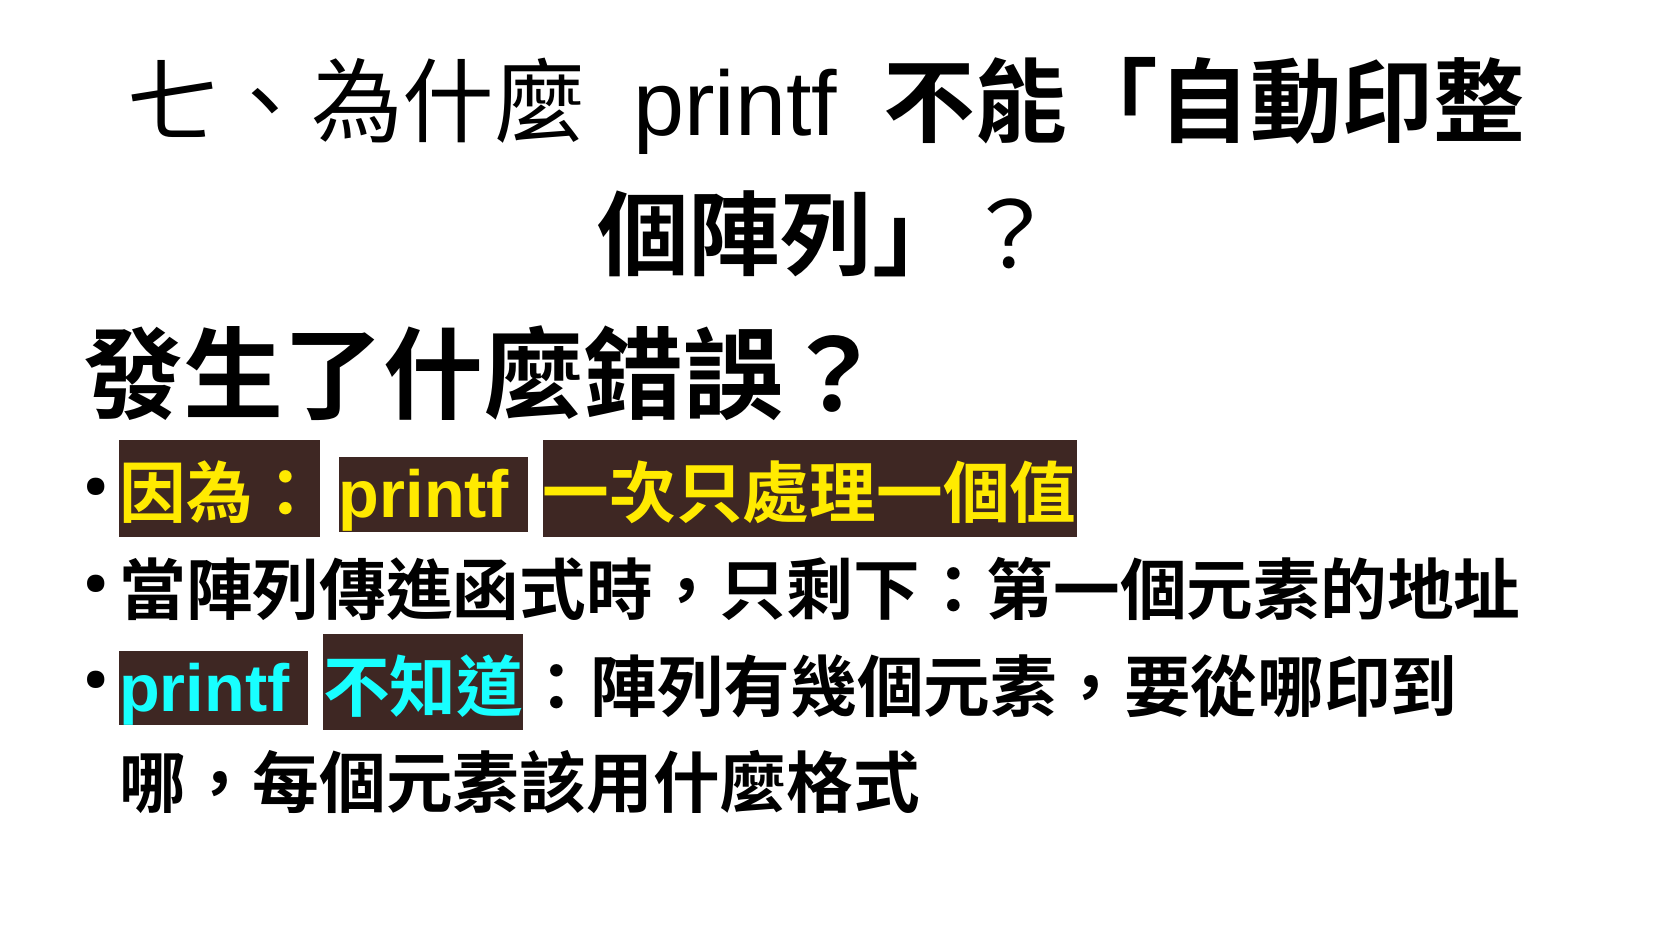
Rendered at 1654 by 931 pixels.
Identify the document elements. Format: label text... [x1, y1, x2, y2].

title 七、為什麼 printf 不能「自動印整個陣列」？ [82, 29, 1571, 296]
subtitle 發生了什麼錯誤？ 因為：printf 一次只處理一個值 當陣列傳進函式時，只剩下：第一個元素的地址 printf 不知道：陣列有幾個元素，要從哪印到哪，每個元素該用什麼格式 [83, 295, 1572, 828]
